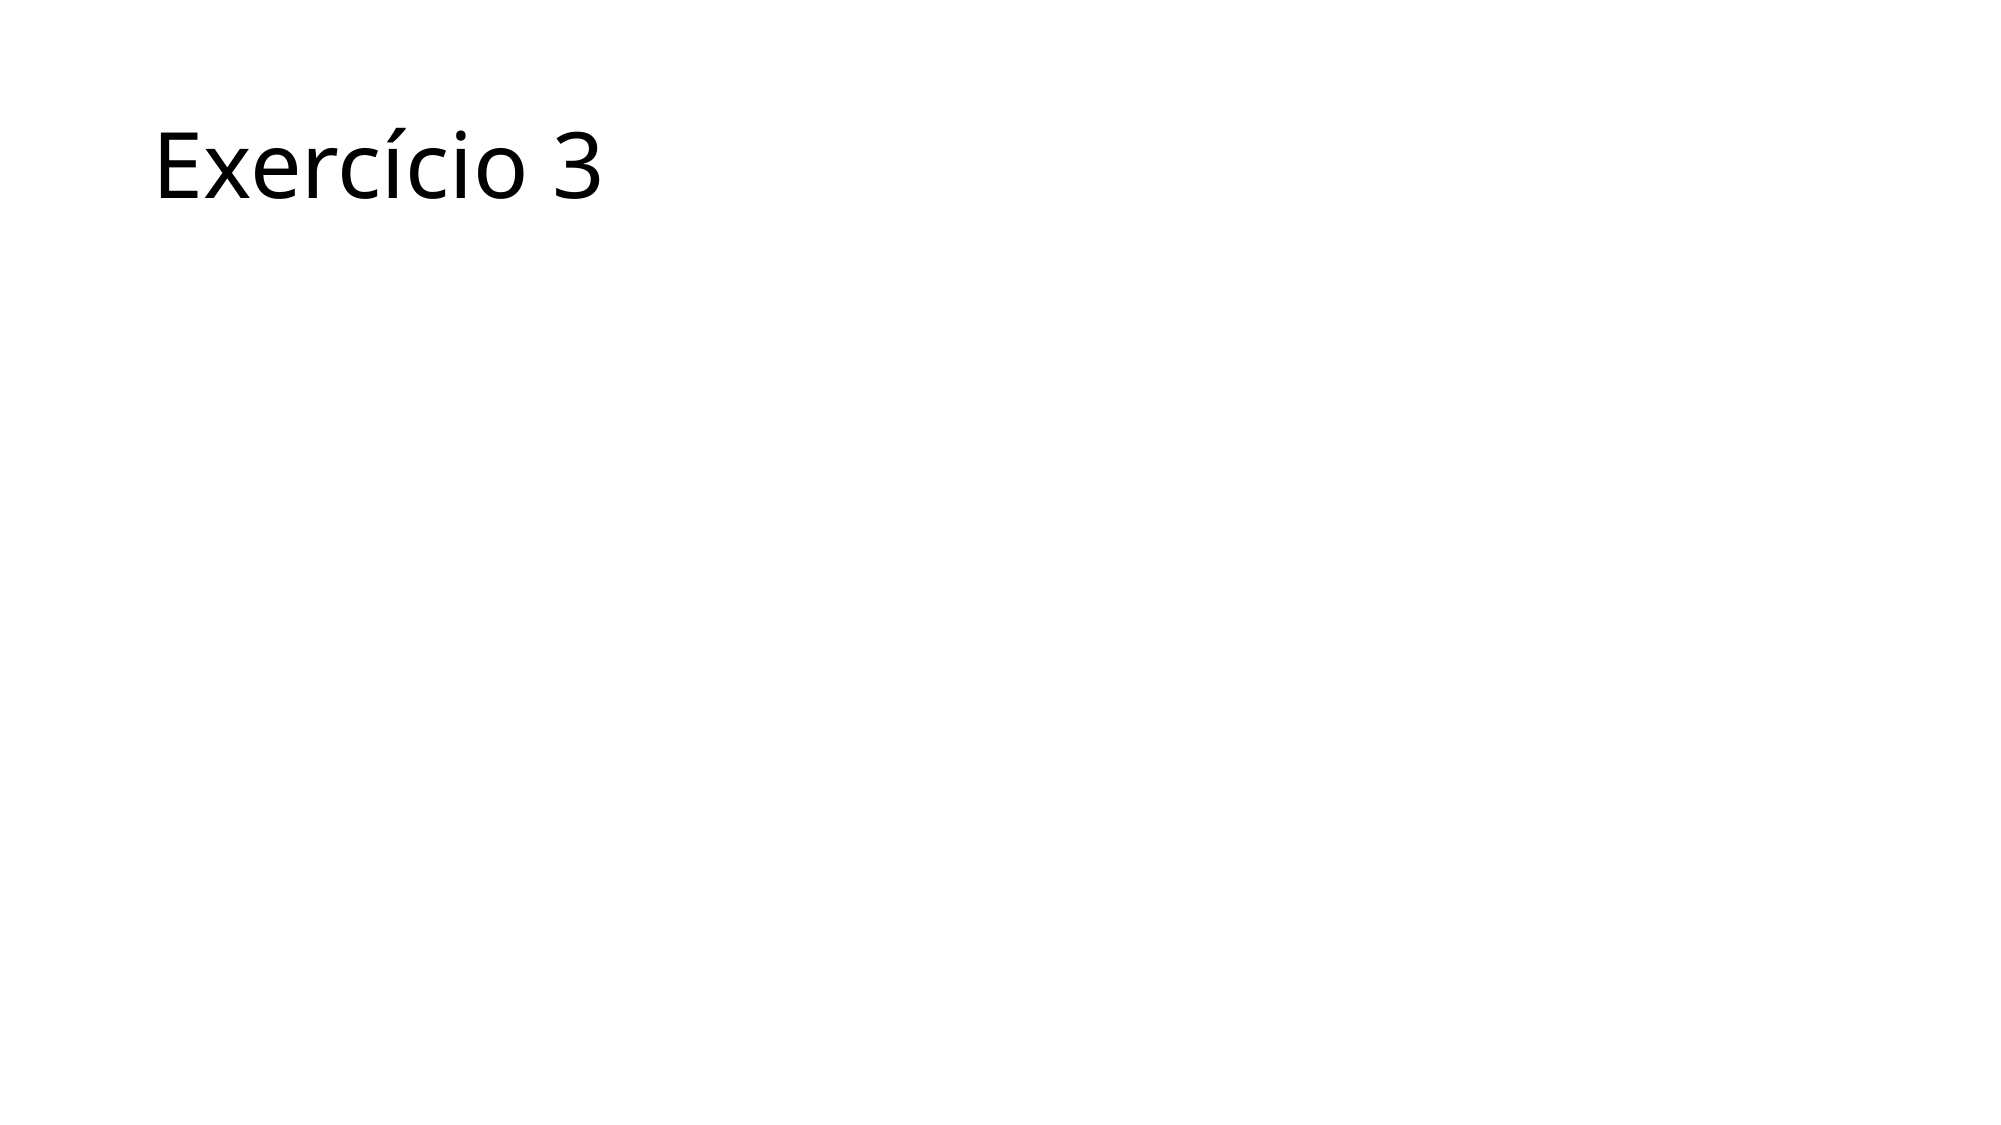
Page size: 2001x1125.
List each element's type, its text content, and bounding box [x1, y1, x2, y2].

title Exercício 3 [137, 59, 1863, 278]
